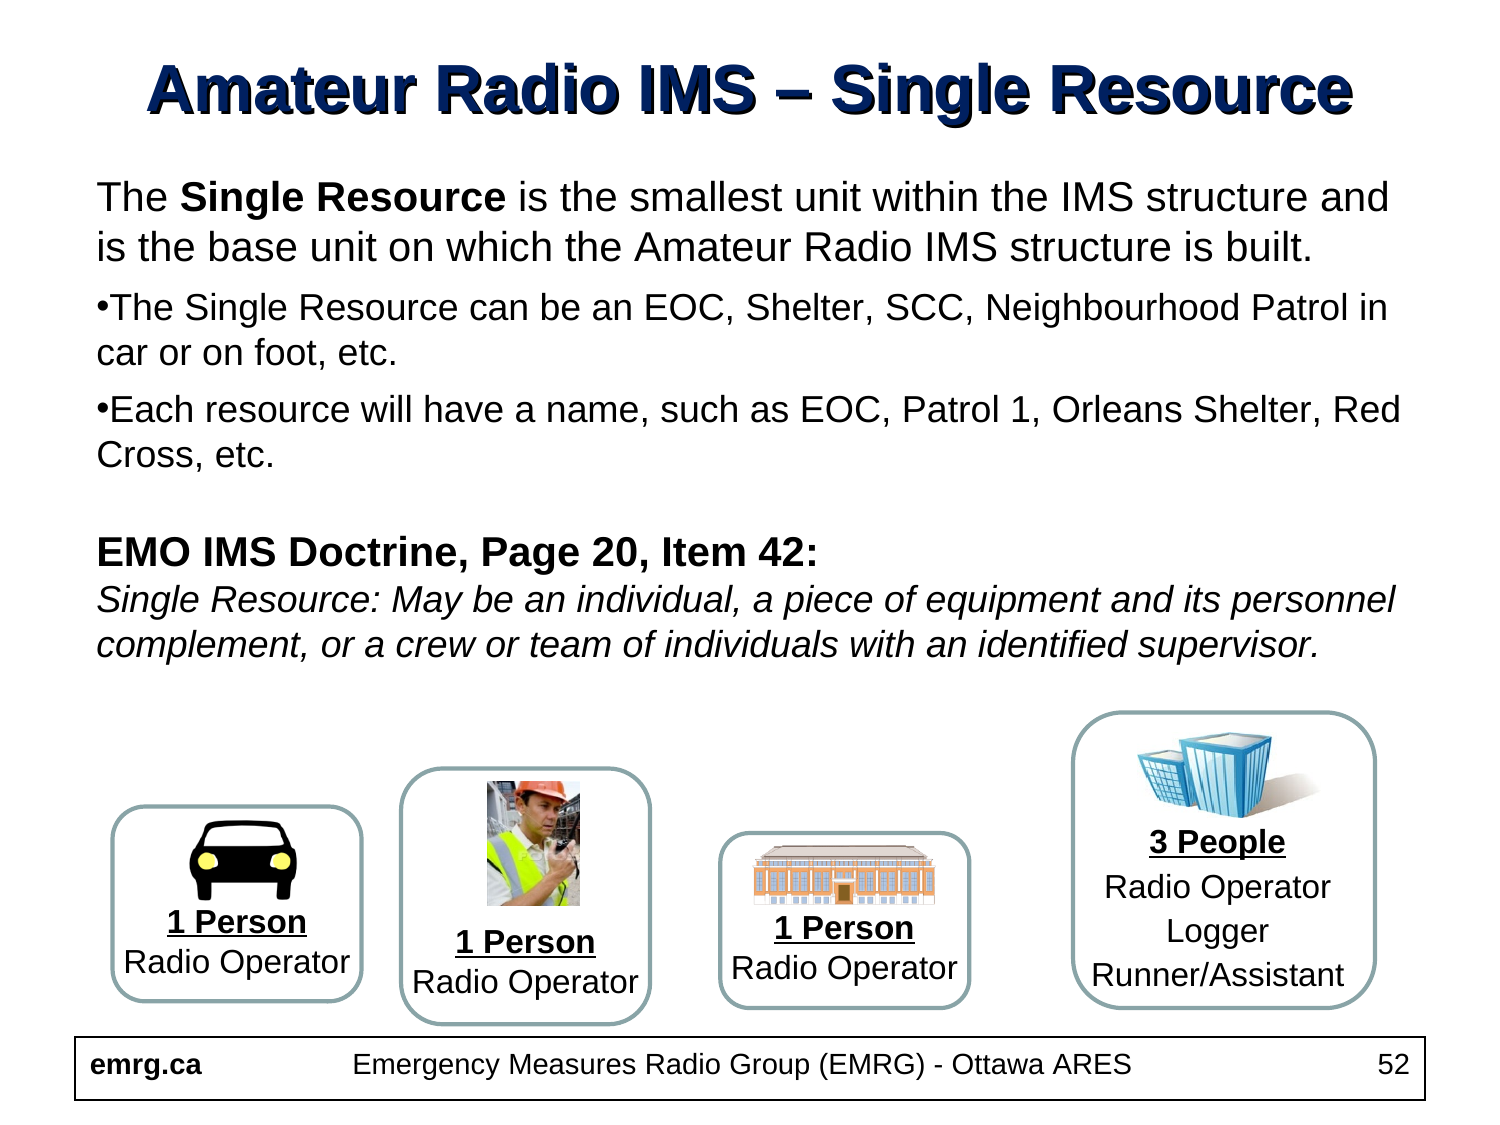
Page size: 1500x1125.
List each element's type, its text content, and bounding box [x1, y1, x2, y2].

text_box 1 Person Radio Operator [723, 906, 967, 987]
text_box <number> [1246, 1037, 1426, 1103]
text_box Amateur Radio IMS – Single Resource [81, 37, 1418, 133]
picture [487, 781, 580, 906]
text_box The Single Resource is the smallest unit within the IMS structure and is the base unit on which the Amateur Radio IMS structure is built. The Single Resource can be an EOC, Shelter, SCC, Neighbourhood Patrol in car or on foot, etc. Each resource will have a name, such as EOC, Patrol 1, Orleans Shelter, Red Cross, etc. EMO IMS Doctrine, Page 20, Item 42: Single Resource: May be an individual, a piece of equipment and its personnel complement, or a crew or team of individuals with an identified supervisor. [81, 162, 1418, 718]
picture [750, 843, 938, 906]
picture [186, 817, 300, 900]
text_box Emergency Measures Radio Group (EMRG) - Ottawa ARES [247, 1037, 1238, 1103]
picture [1137, 732, 1324, 818]
text_box 1 Person Radio Operator [404, 920, 647, 1001]
text_box 3 People Radio Operator Logger Runner/Assistant [1076, 820, 1363, 993]
text_box 1 Person Radio Operator [115, 900, 359, 981]
